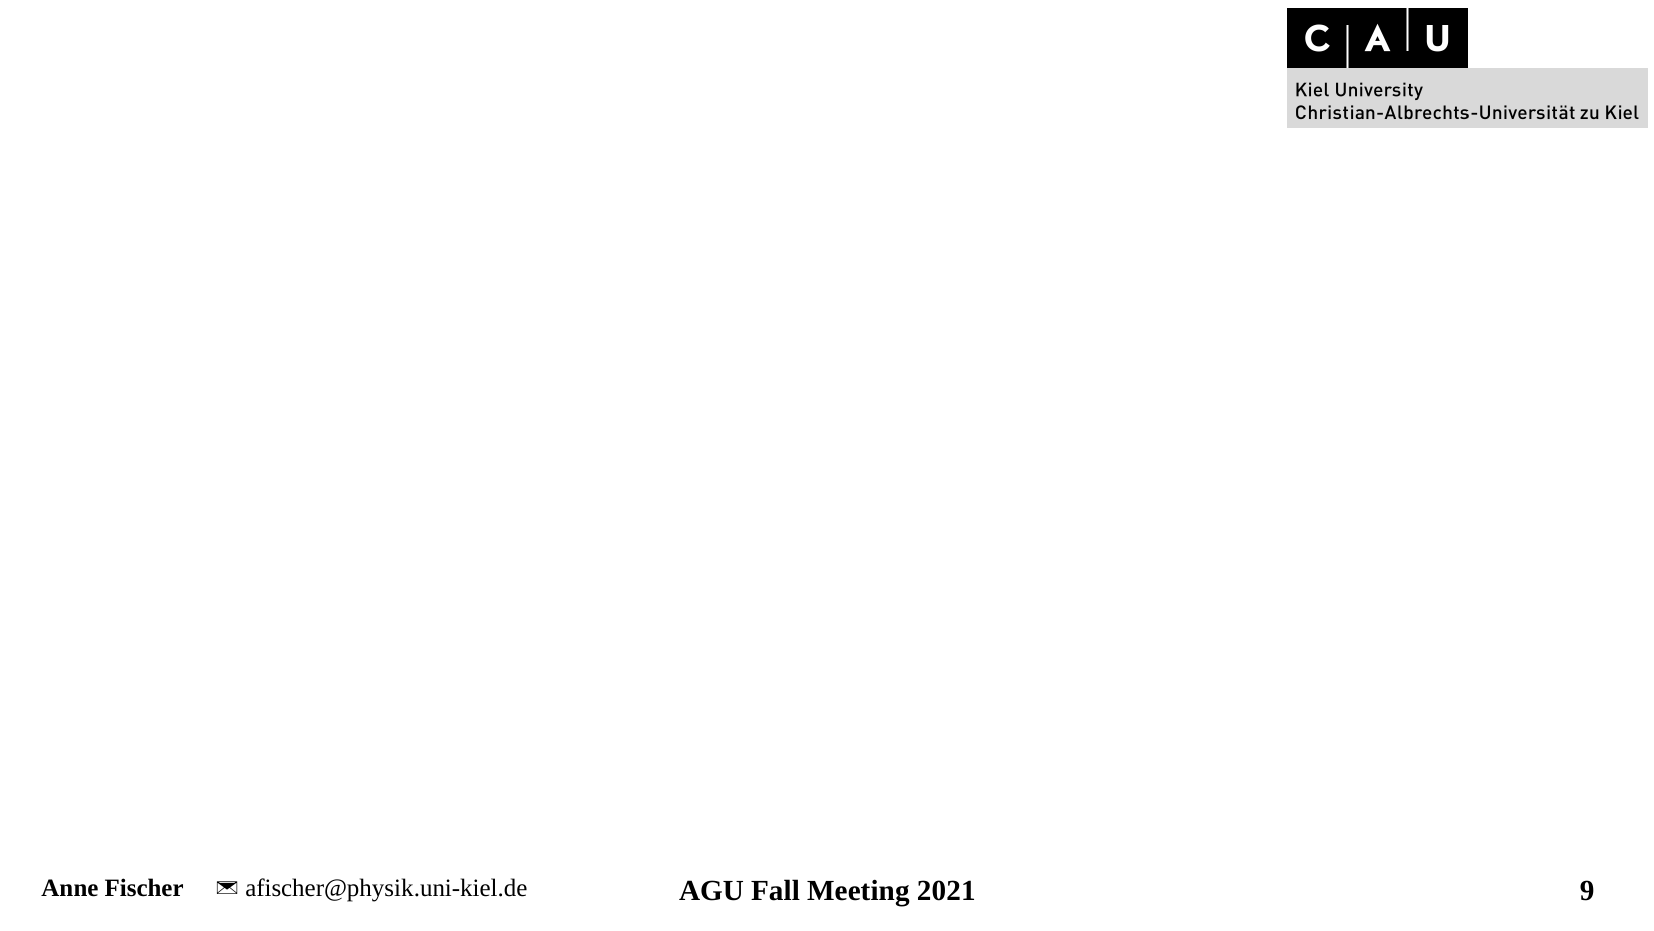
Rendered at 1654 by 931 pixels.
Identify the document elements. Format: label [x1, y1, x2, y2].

picture [1287, 8, 1648, 128]
